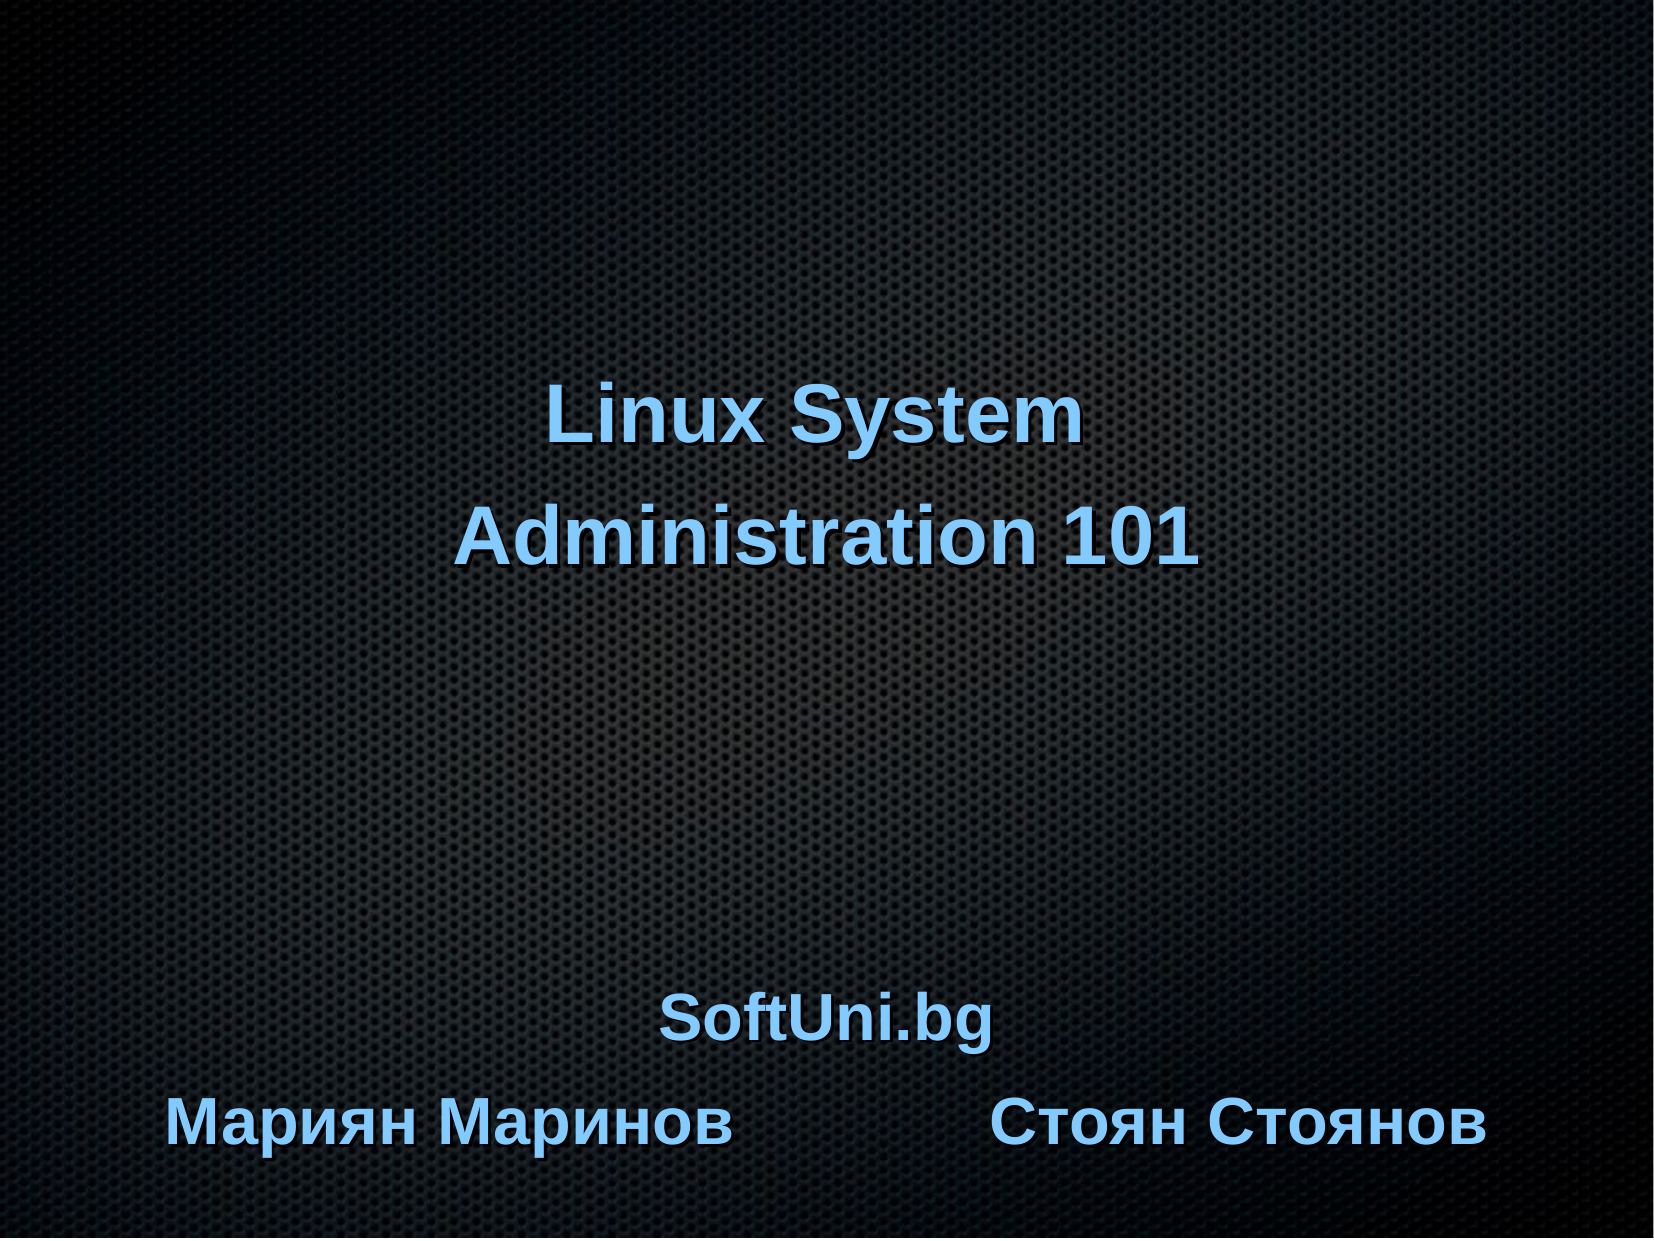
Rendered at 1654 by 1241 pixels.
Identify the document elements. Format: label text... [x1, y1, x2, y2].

list Linux System Administration 101 SoftUni.bg Мариян Маринов Стоян Стоянов [82, 262, 1571, 1241]
picture [0, 0, 1654, 1238]
